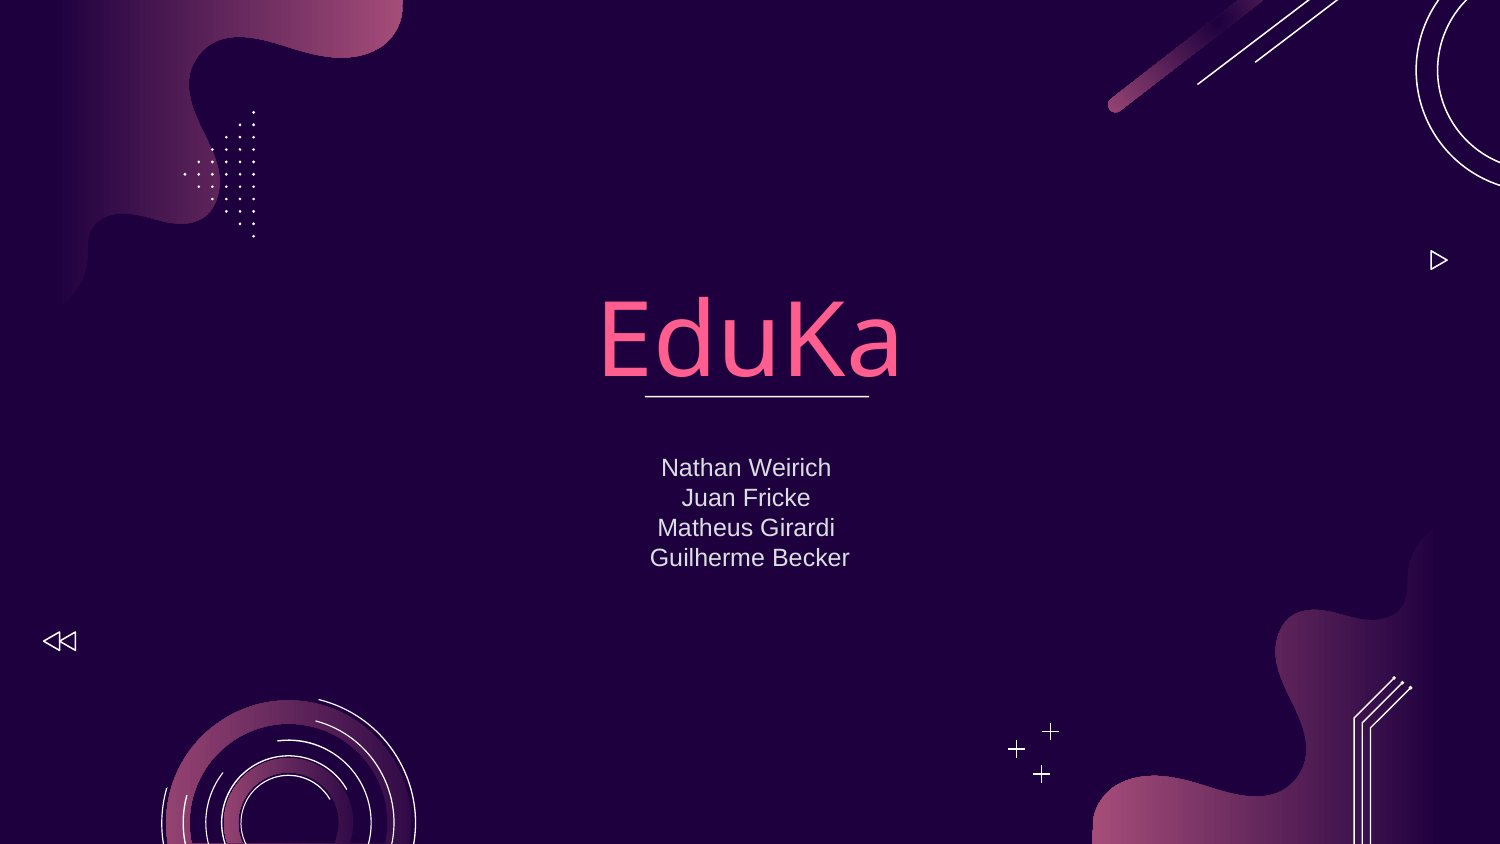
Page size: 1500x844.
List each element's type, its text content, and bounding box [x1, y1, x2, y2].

subtitle Nathan Weirich Juan Fricke Matheus Girardi Guilherme Becker [348, 449, 1152, 587]
title EduKa [310, 257, 1190, 421]
text_box [1033, 765, 1050, 783]
text_box [1042, 723, 1059, 740]
text_box [1008, 740, 1025, 758]
